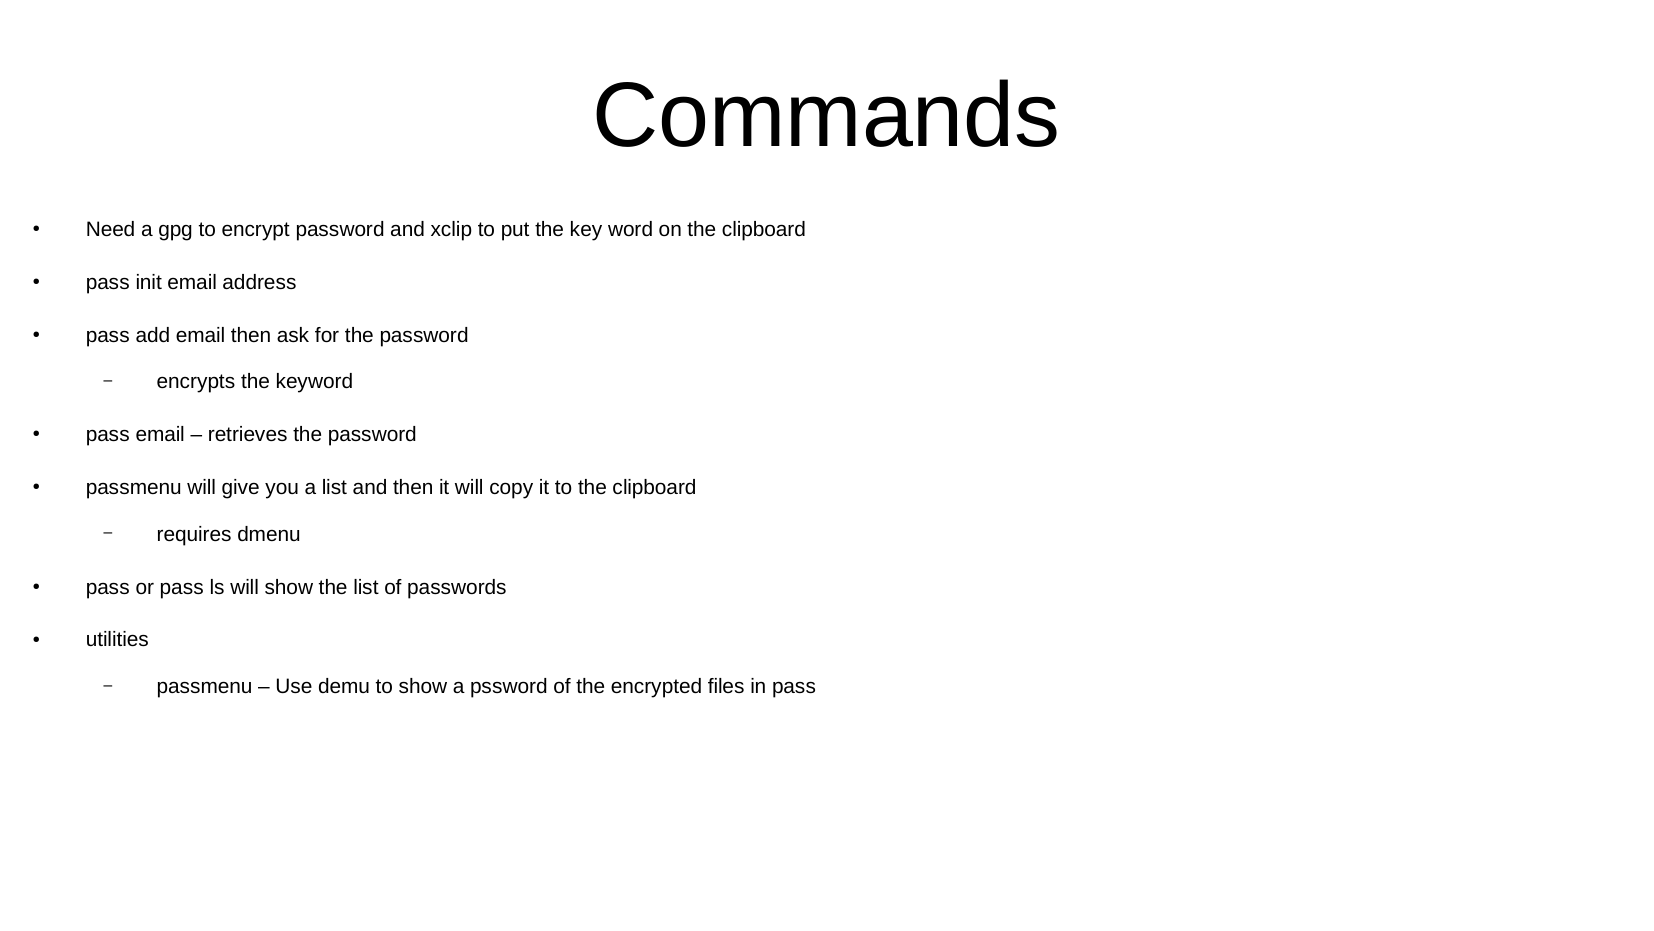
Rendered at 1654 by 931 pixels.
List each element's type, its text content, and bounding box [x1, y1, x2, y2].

title Commands [82, 37, 1571, 193]
list Need a gpg to encrypt password and xclip to put the key word on the clipboard pass init email address pass add email then ask for the password encrypts the keyword pass email – retrieves the password passmenu will give you a list and then it will copy it to the clipboard requires dmenu pass or pass ls will show the list of passwords utilities passmenu – Use demu to show a pssword of the encrypted files in pass [15, 217, 1571, 916]
